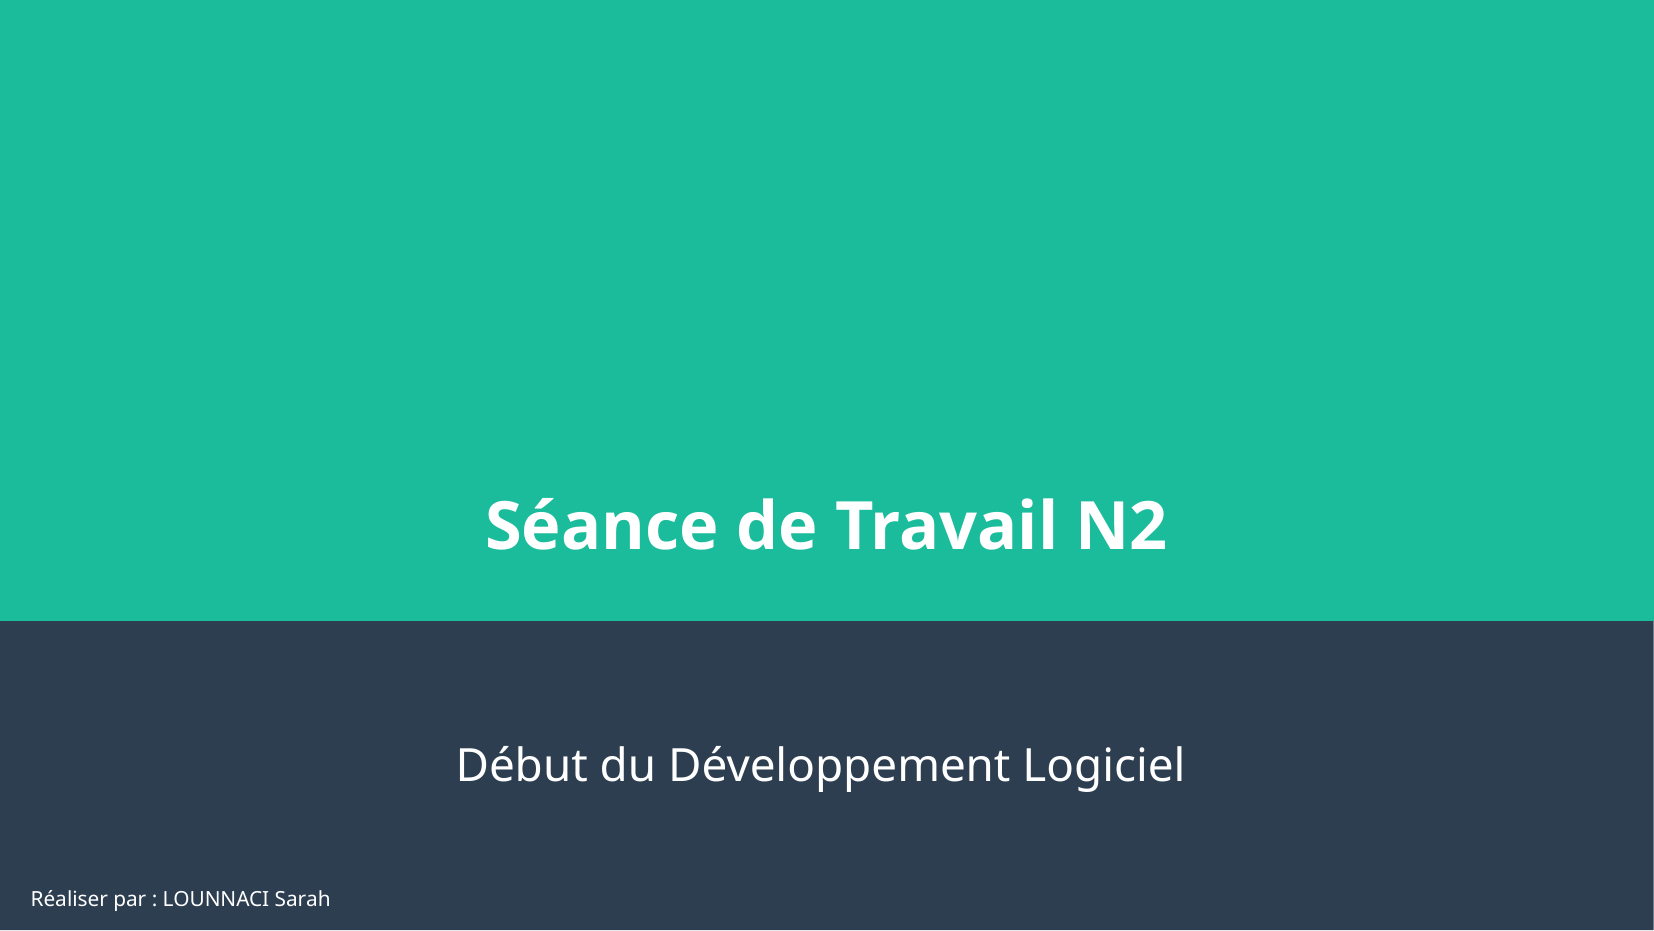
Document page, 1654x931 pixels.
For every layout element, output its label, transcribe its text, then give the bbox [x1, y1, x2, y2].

title Séance de Travail N2 [59, 465, 1595, 583]
subtitle Début du Développement Logiciel [59, 642, 1595, 886]
text_box Réaliser par : LOUNNACI Sarah [11, 879, 350, 918]
